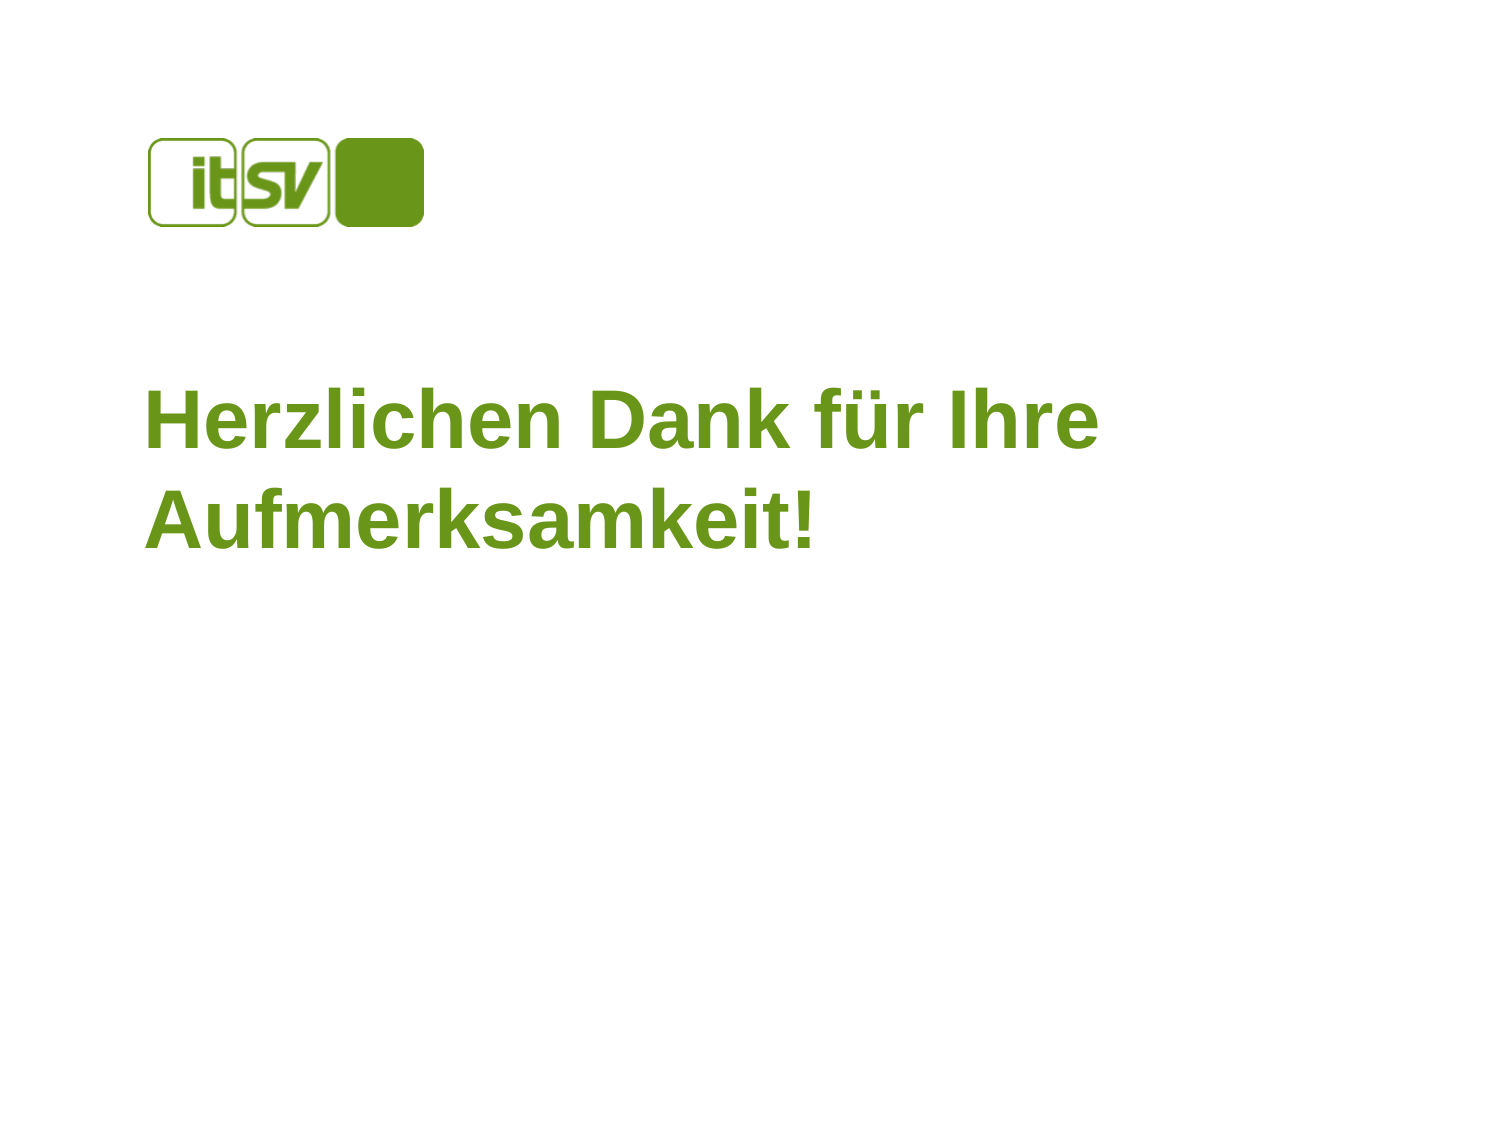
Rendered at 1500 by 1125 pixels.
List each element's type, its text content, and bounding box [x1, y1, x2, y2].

picture [148, 138, 424, 227]
title Herzlichen Dank für Ihre Aufmerksamkeit! [143, 365, 1355, 576]
